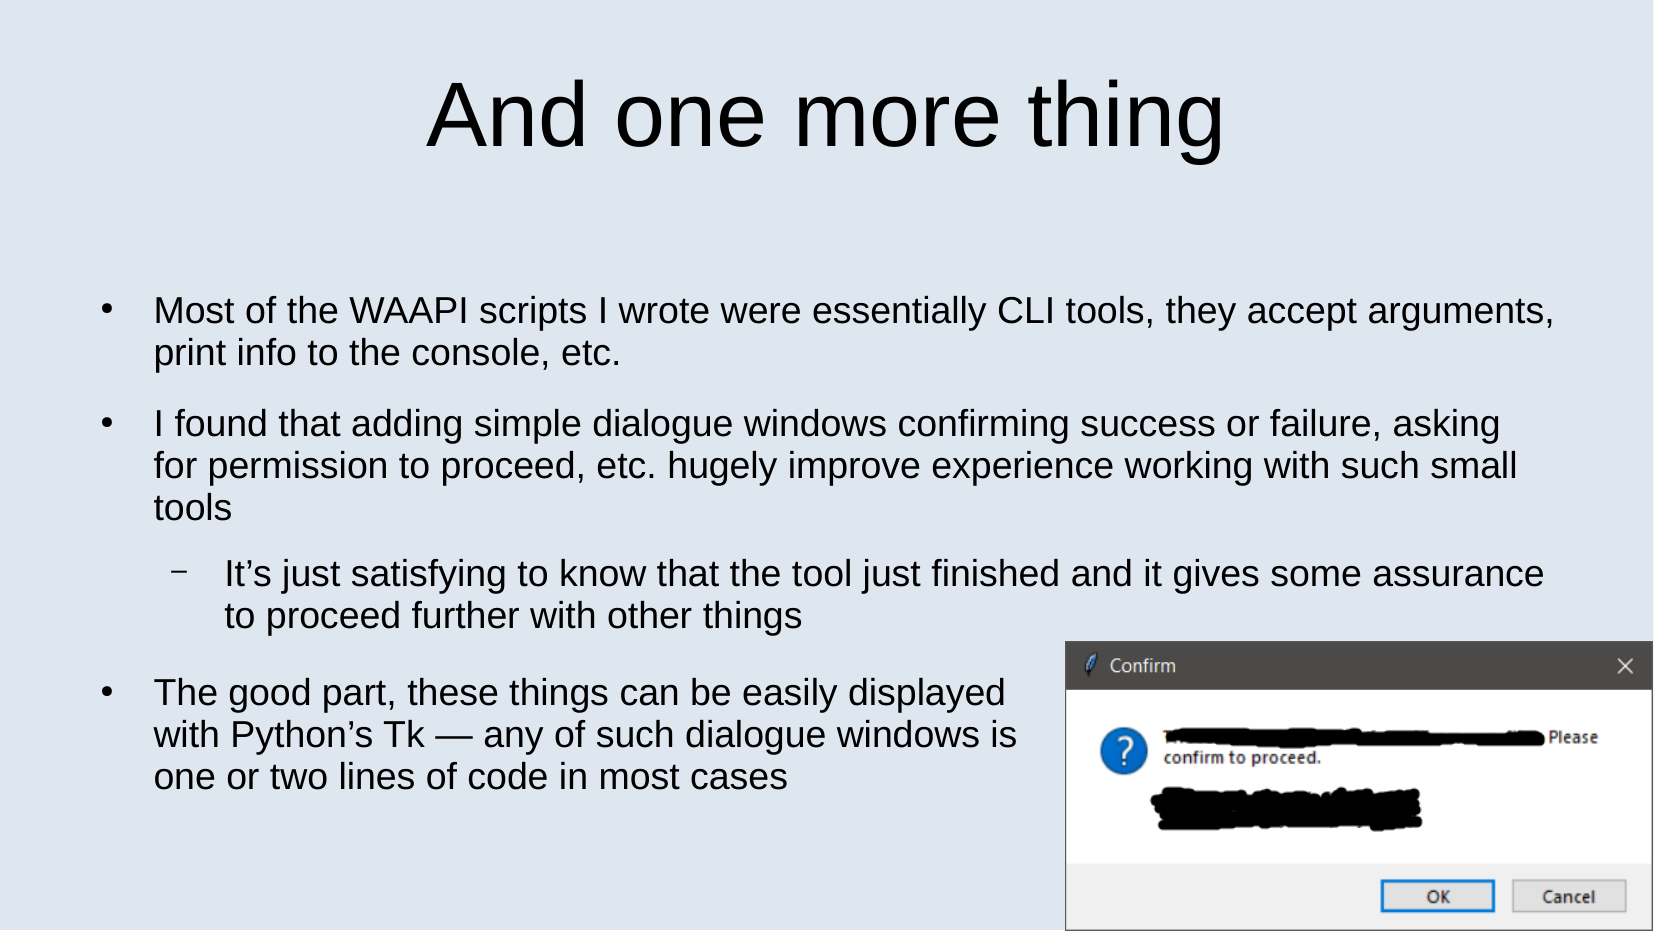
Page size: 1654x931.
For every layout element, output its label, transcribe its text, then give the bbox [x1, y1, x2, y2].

list The good part, these things can be easily displayed with Python’s Tk — any of such dialogue windows is one or two lines of code in most cases [82, 600, 1051, 931]
picture [1065, 641, 1653, 931]
title And one more thing [82, 37, 1571, 193]
list Most of the WAAPI scripts I wrote were essentially CLI tools, they accept arguments, print info to the console, etc. I found that adding simple dialogue windows confirming success or failure, asking for permission to proceed, etc. hugely improve experience working with such small tools It’s just satisfying to know that the tool just finished and it gives some assurance to proceed further with other things [82, 217, 1571, 661]
